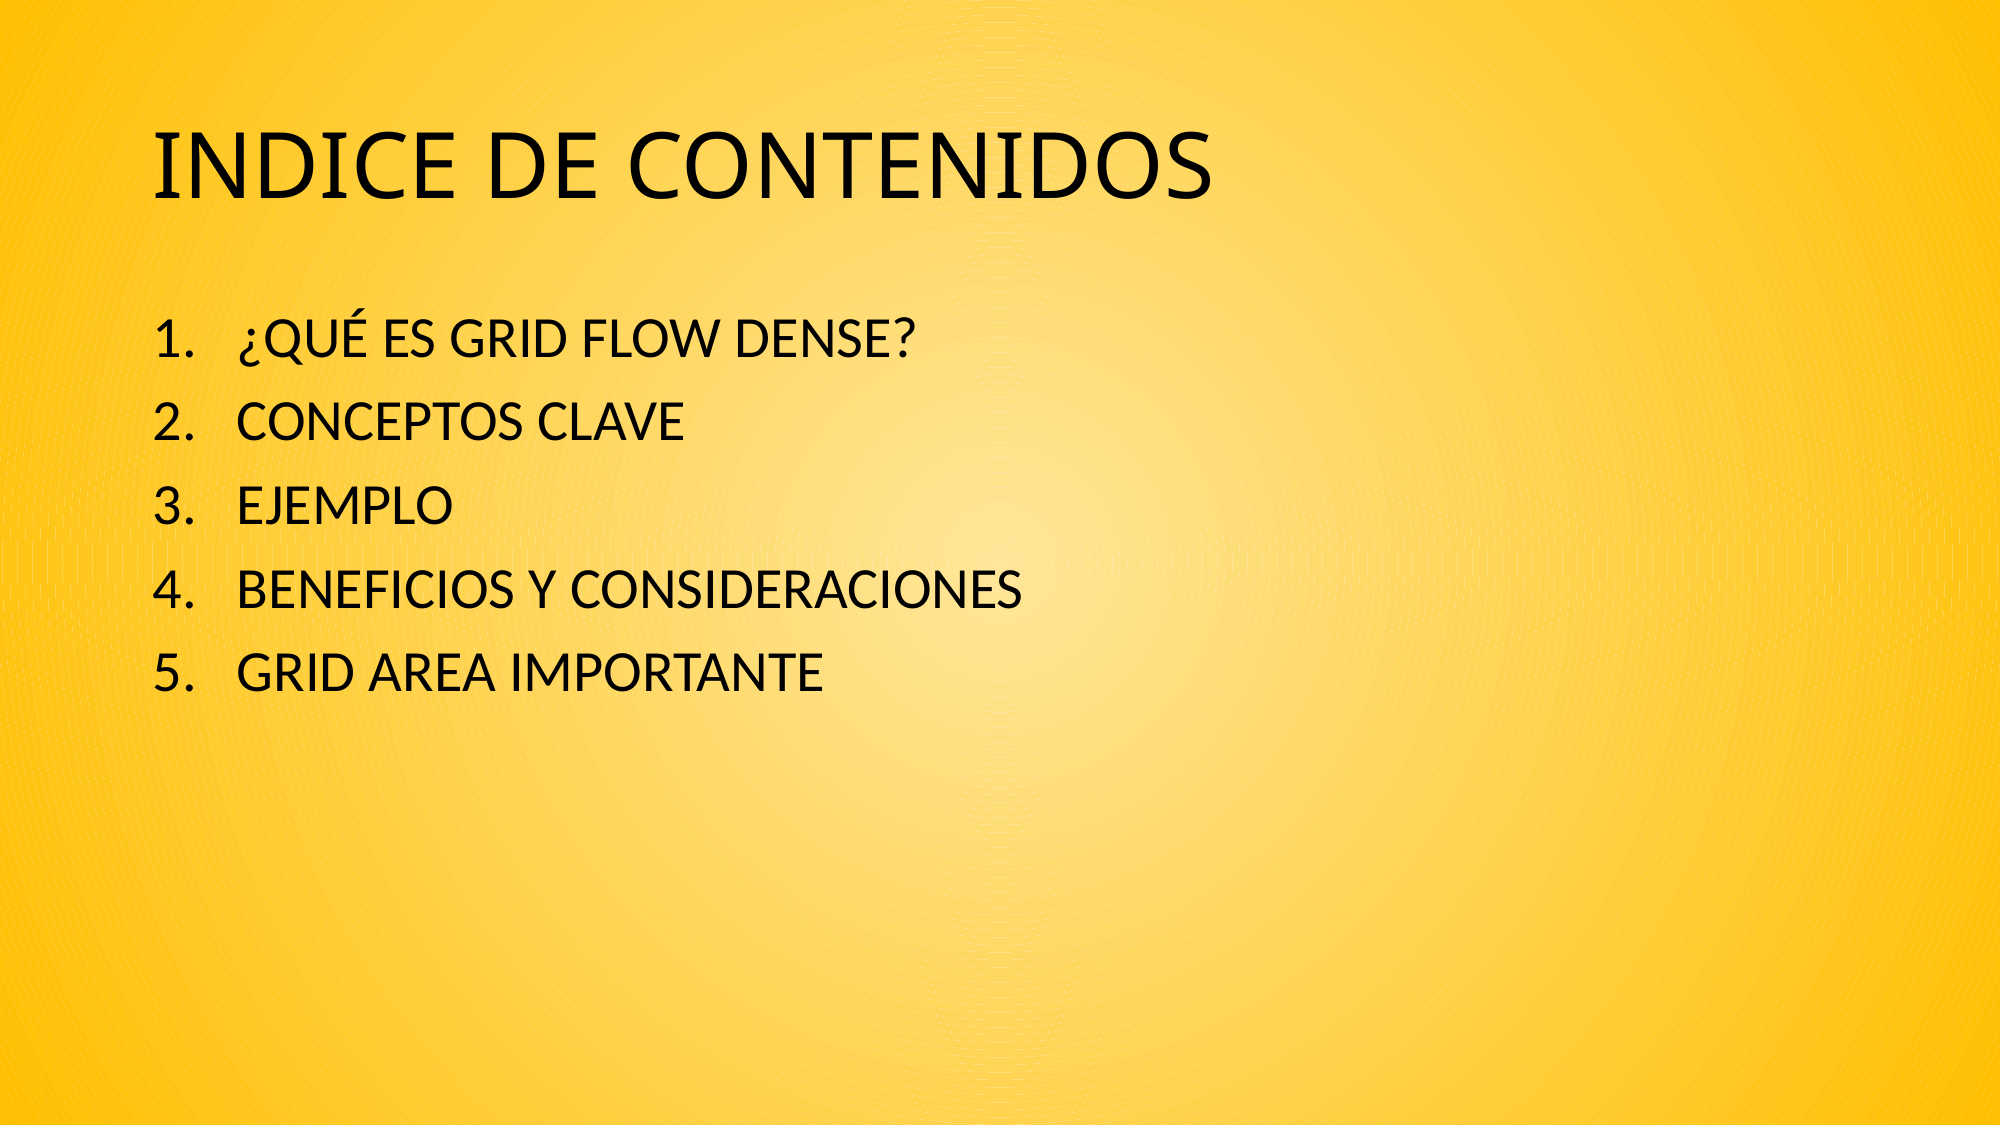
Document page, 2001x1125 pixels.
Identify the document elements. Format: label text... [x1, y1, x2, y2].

title INDICE DE CONTENIDOS [137, 59, 1863, 278]
list ¿QUÉ ES GRID FLOW DENSE? CONCEPTOS CLAVE EJEMPLO BENEFICIOS Y CONSIDERACIONES GRID AREA IMPORTANTE [137, 299, 1863, 1014]
